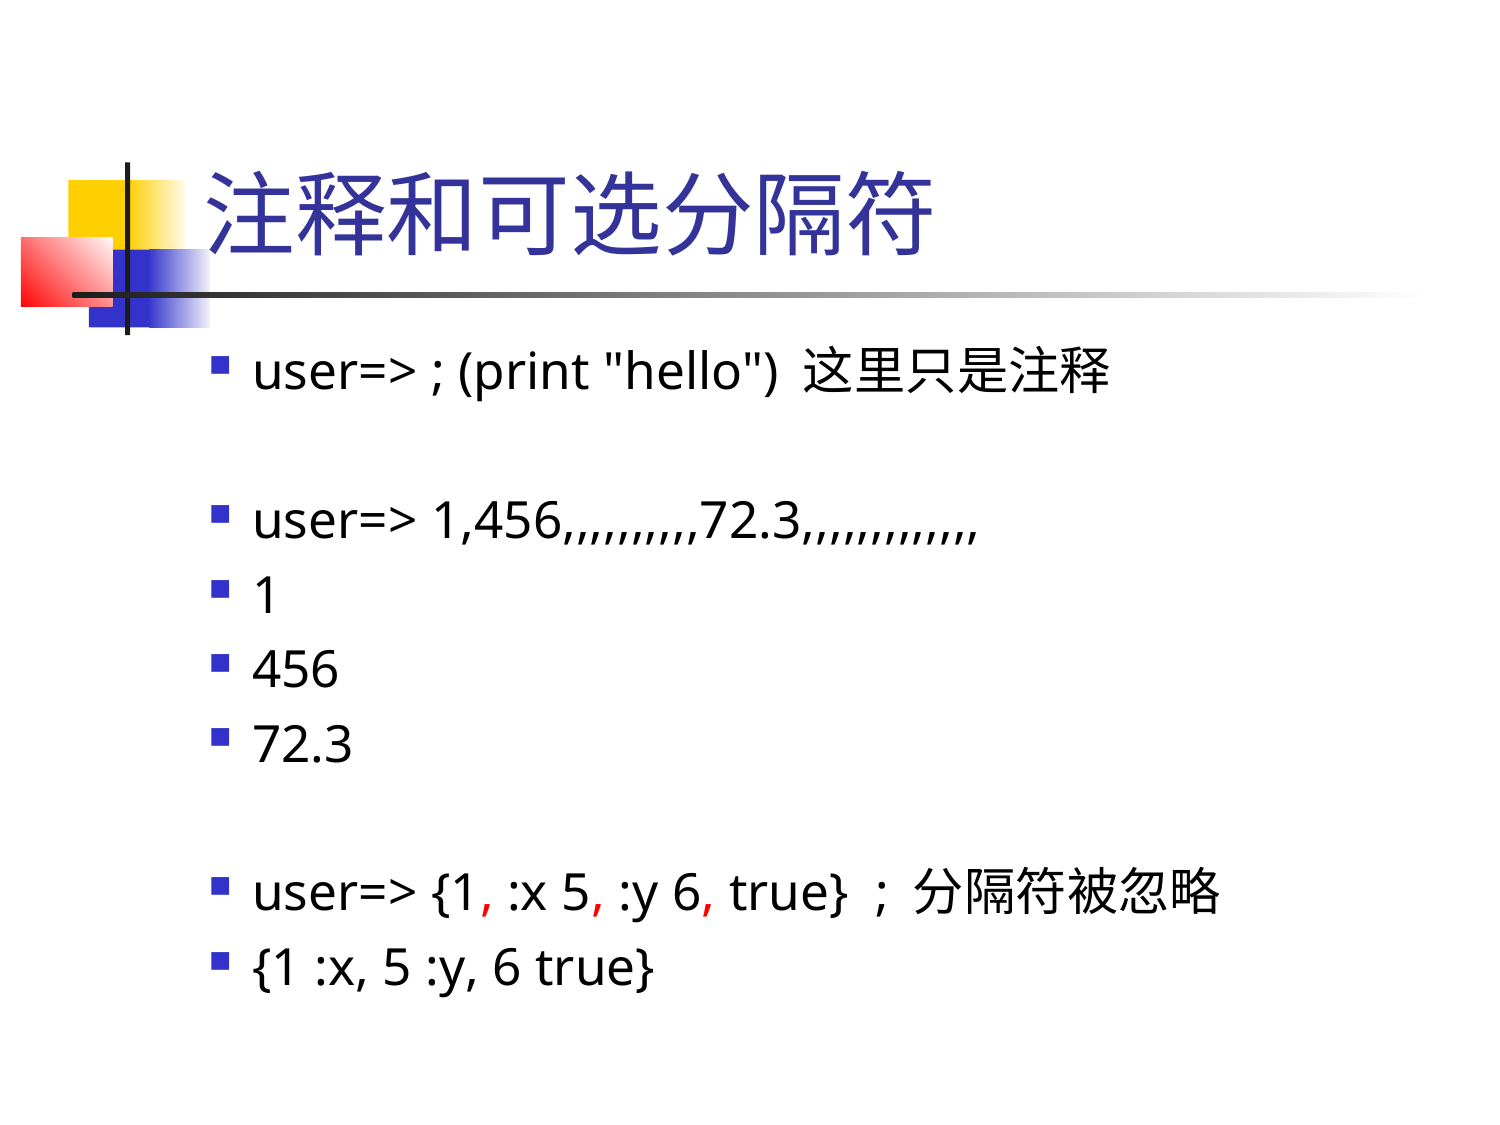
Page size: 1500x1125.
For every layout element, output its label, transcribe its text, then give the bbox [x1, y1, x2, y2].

title 注释和可选分隔符 [188, 35, 1468, 276]
list user=> ; (print "hello") 这里只是注释 user=> 1,456,,,,,,,,,,72.3,,,,,,,,,,,,, 1 456 72.3 user=> {1, :x 5, :y 6, true} ; 分隔符被忽略 {1 :x, 5 :y, 6 true} [193, 331, 1469, 1007]
